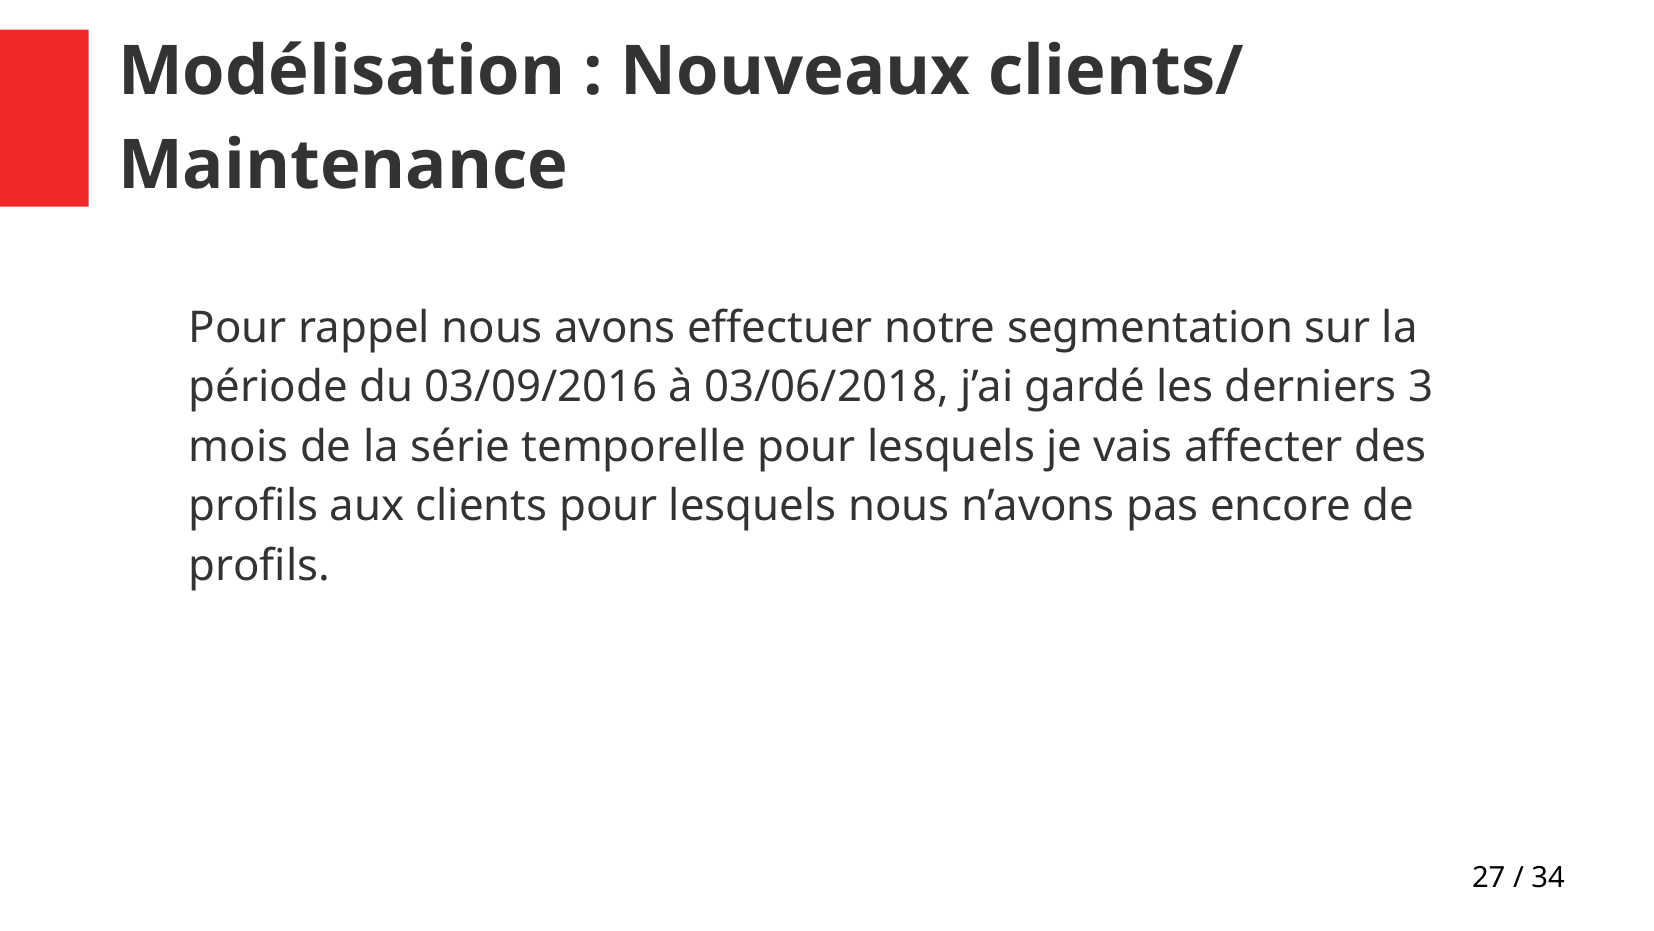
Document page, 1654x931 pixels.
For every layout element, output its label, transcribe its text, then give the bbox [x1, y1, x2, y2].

list Pour rappel nous avons effectuer notre segmentation sur la période du 03/09/2016 à 03/06/2018, j’ai gardé les derniers 3 mois de la série temporelle pour lesquels je vais affecter des profils aux clients pour lesquels nous n’avons pas encore de profils. [118, 295, 1536, 916]
title Modélisation : Nouveaux clients/ Maintenance [118, 20, 1571, 209]
